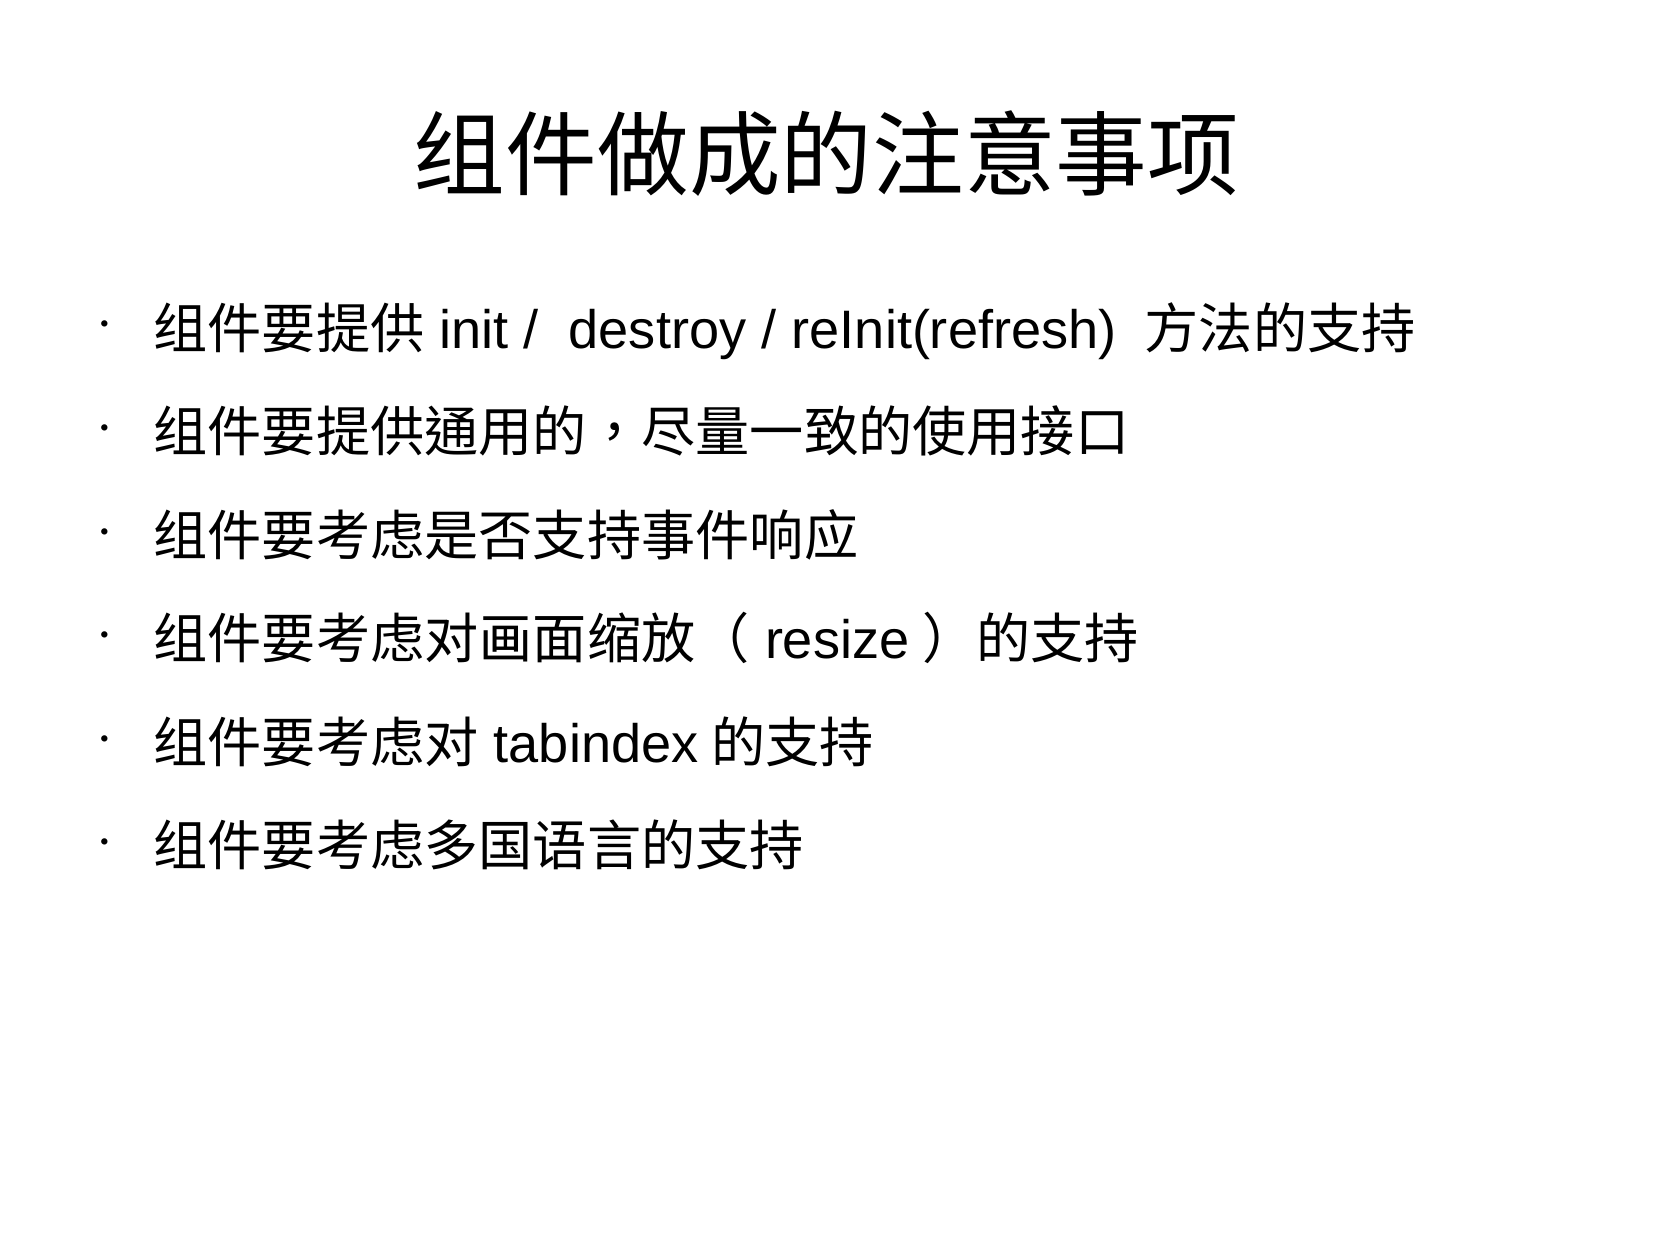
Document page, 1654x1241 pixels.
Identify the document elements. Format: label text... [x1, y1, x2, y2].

title 组件做成的注意事项 [82, 49, 1571, 257]
list 组件要提供init / destroy / reInit(refresh) 方法的支持 组件要提供通用的，尽量一致的使用接口 组件要考虑是否支持事件响应 组件要考虑对画面缩放（resize）的支持 组件要考虑对tabindex的支持 组件要考虑多国语言的支持 [82, 290, 1571, 1109]
